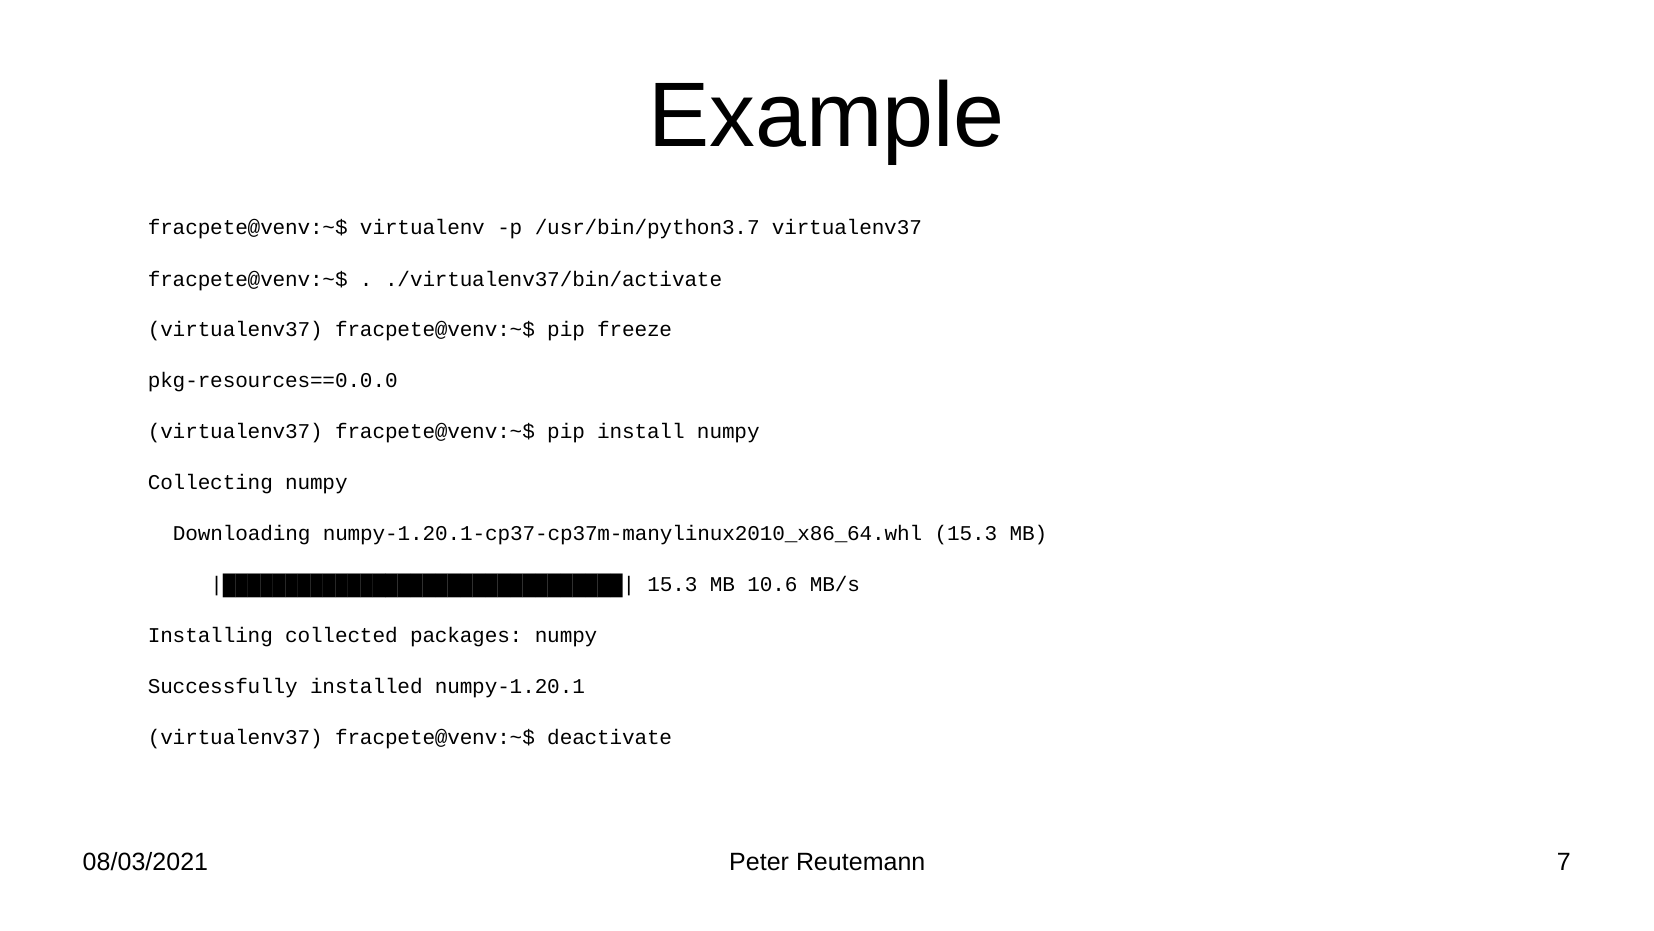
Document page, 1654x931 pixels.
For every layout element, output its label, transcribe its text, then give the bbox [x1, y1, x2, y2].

title Example [82, 37, 1571, 193]
list fracpete@venv:~$ virtualenv -p /usr/bin/python3.7 virtualenv37 fracpete@venv:~$ . ./virtualenv37/bin/activate (virtualenv37) fracpete@venv:~$ pip freeze pkg-resources==0.0.0 (virtualenv37) fracpete@venv:~$ pip install numpy Collecting numpy Downloading numpy-1.20.1-cp37-cp37m-manylinux2010_x86_64.whl (15.3 MB) |████████████████████████████████| 15.3 MB 10.6 MB/s Installing collected packages: numpy Successfully installed numpy-1.20.1 (virtualenv37) fracpete@venv:~$ deactivate [82, 217, 1571, 758]
